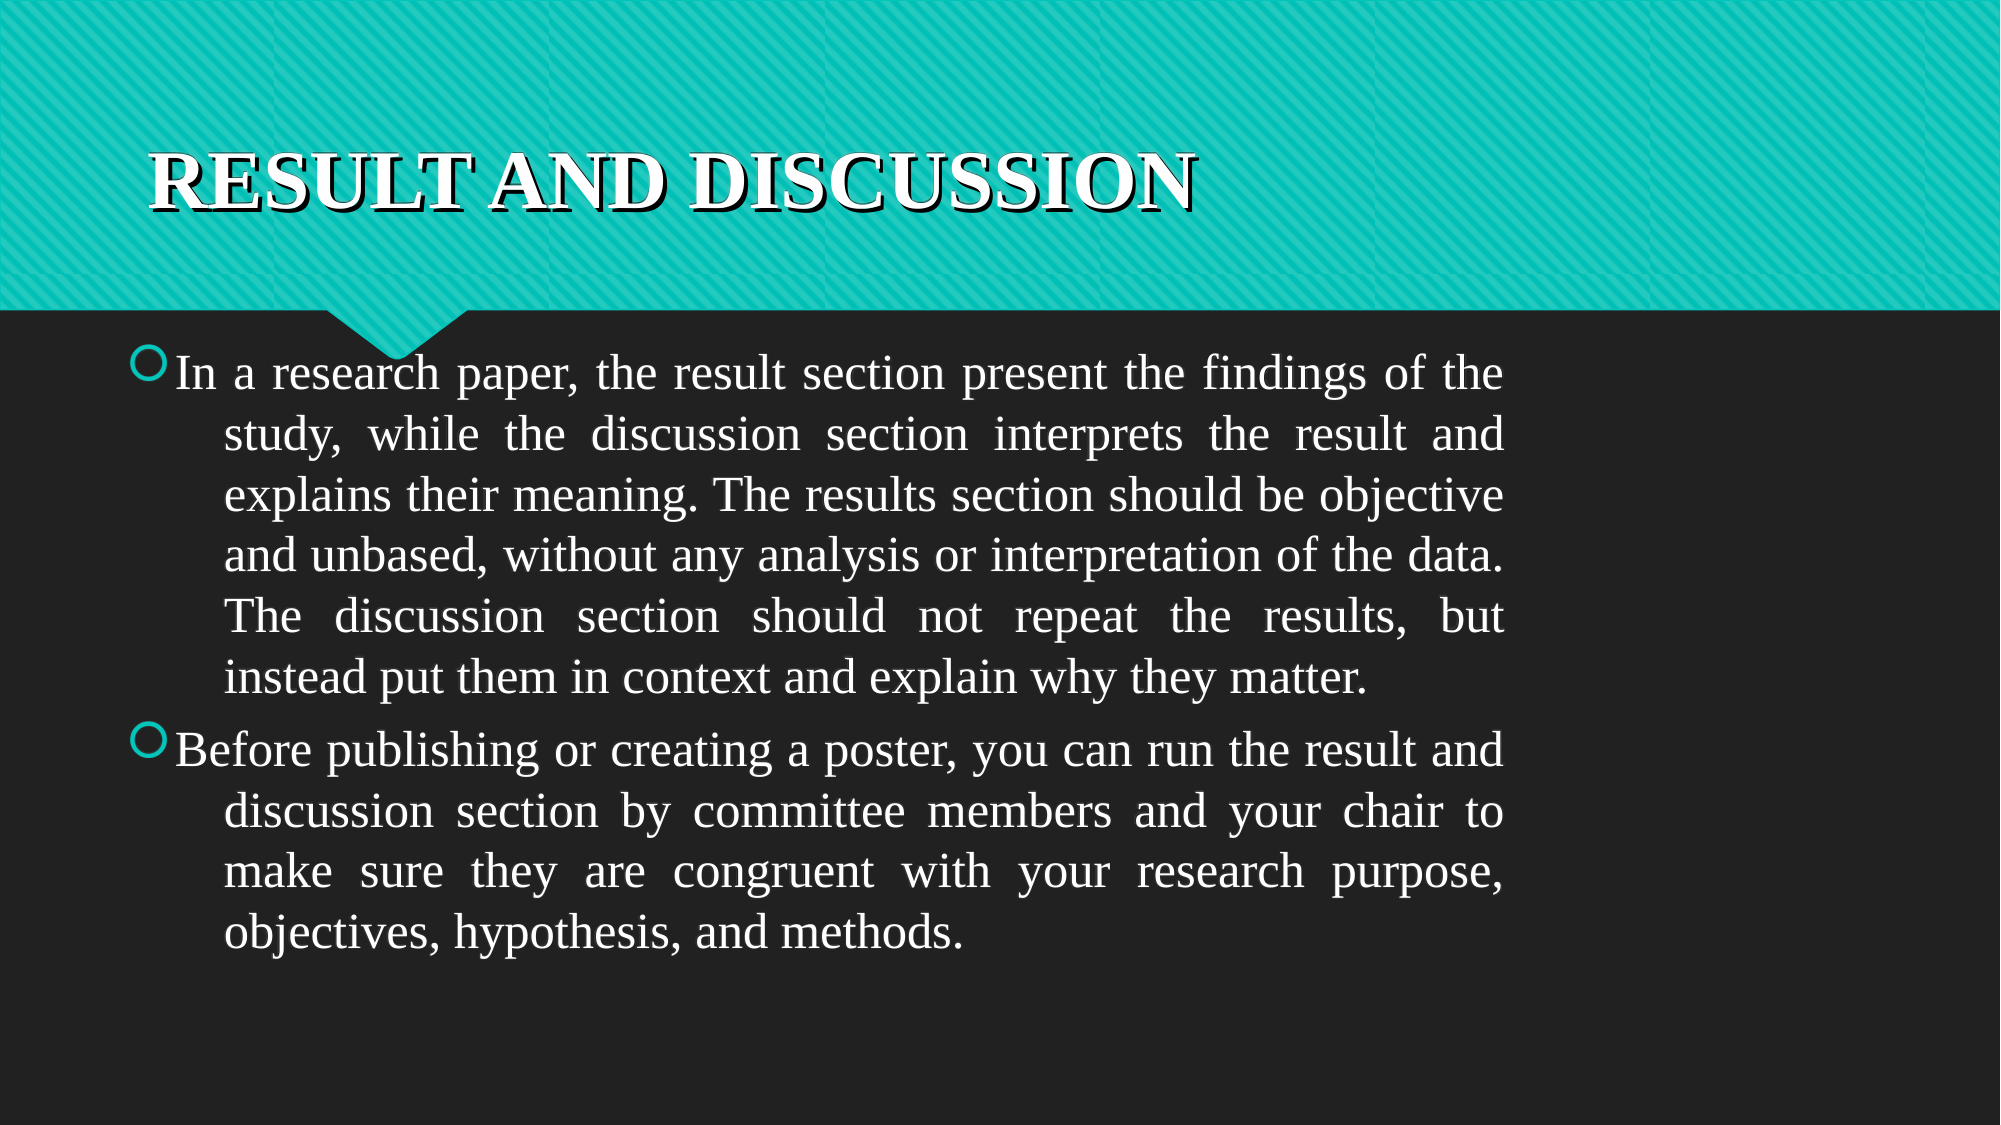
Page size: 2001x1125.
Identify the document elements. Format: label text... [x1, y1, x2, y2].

title RESULT AND DISCUSSION [132, 73, 1868, 233]
list In a research paper, the result section present the findings of the study, while the discussion section interprets the result and explains their meaning. The results section should be objective and unbased, without any analysis or interpretation of the data. The discussion section should not repeat the results, but instead put them in context and explain why they matter. Before publishing or creating a poster, you can run the result and discussion section by committee members and your chair to make sure they are congruent with your research purpose, objectives, hypothesis, and methods. [111, 233, 1522, 992]
